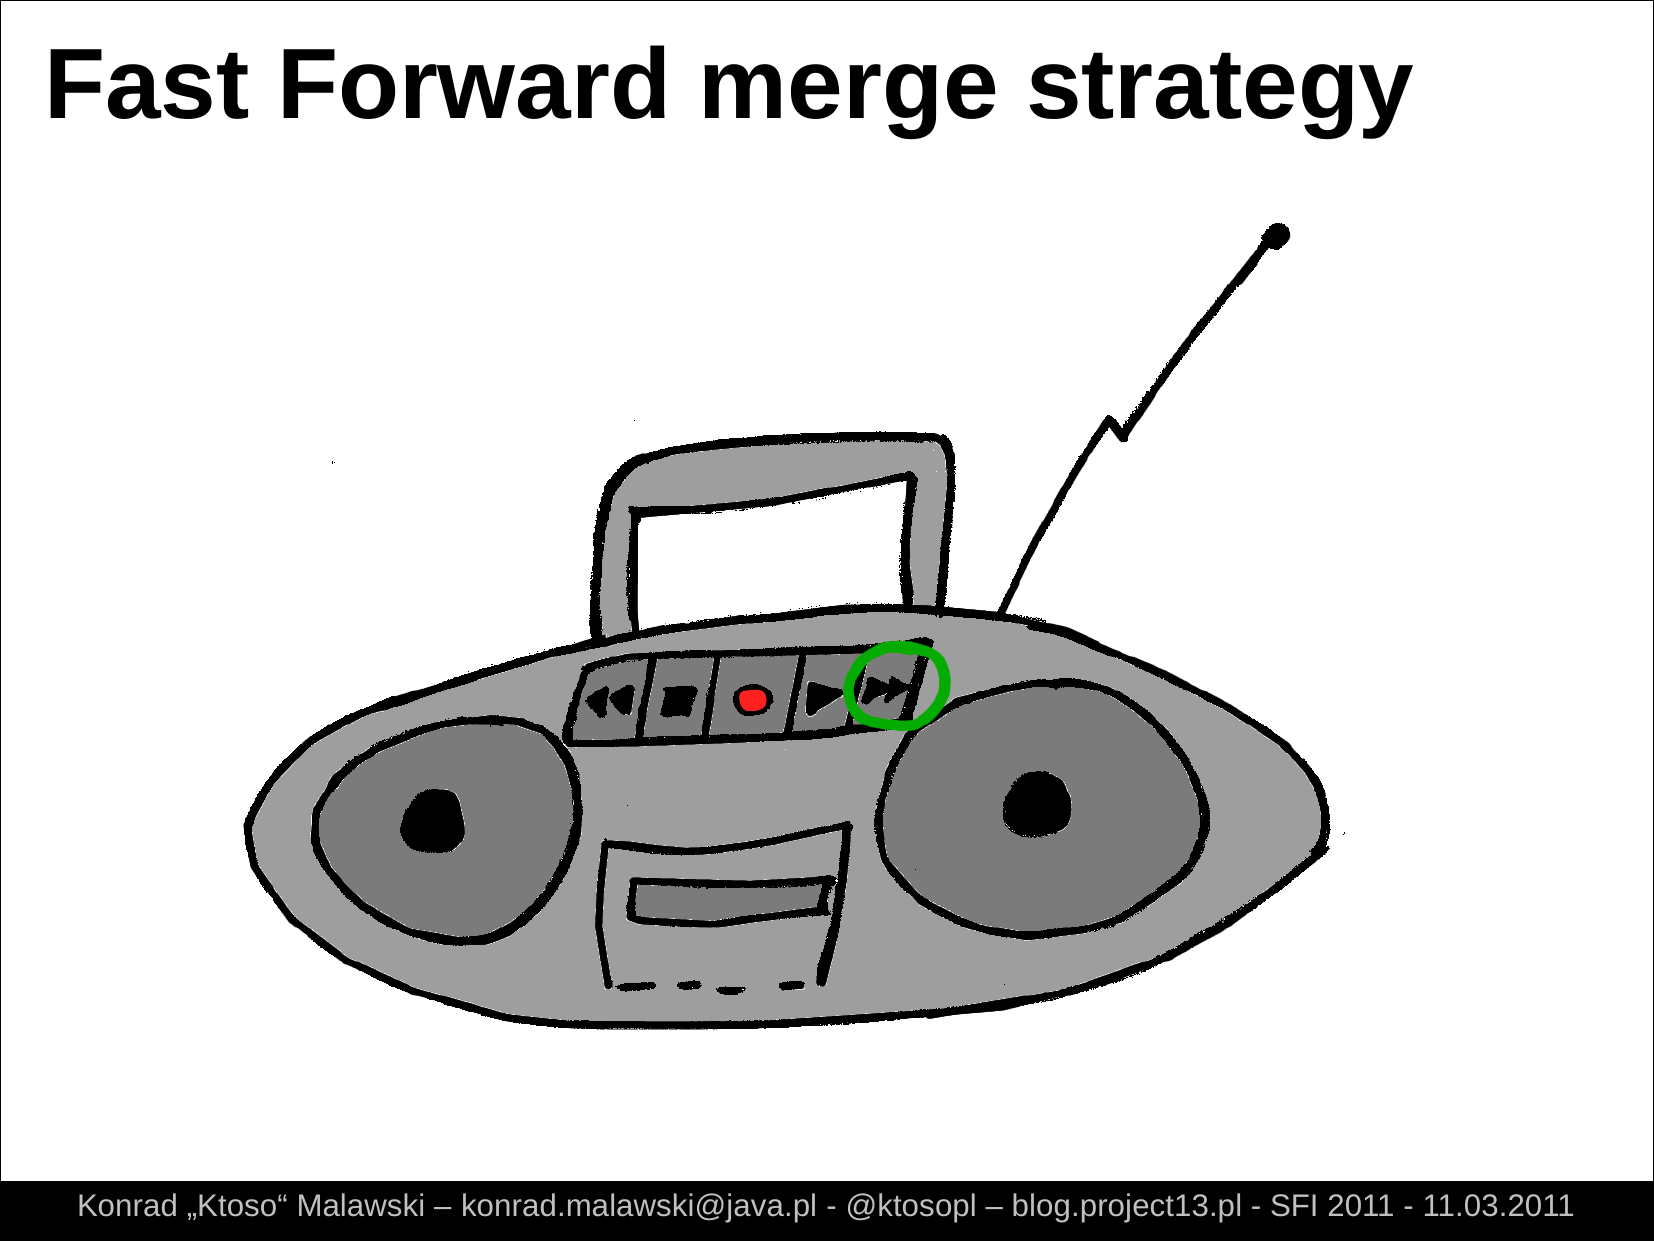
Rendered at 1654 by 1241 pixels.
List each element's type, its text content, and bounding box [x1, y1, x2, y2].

text_box Fast Forward merge strategy [29, 21, 1595, 148]
picture [240, 217, 1359, 1063]
text_box Konrad „Ktoso“ Malawski – konrad.malawski@java.pl - @ktosopl – blog.project13.pl - SFI 2011 - 11.03.2011 [0, 1181, 1654, 1238]
